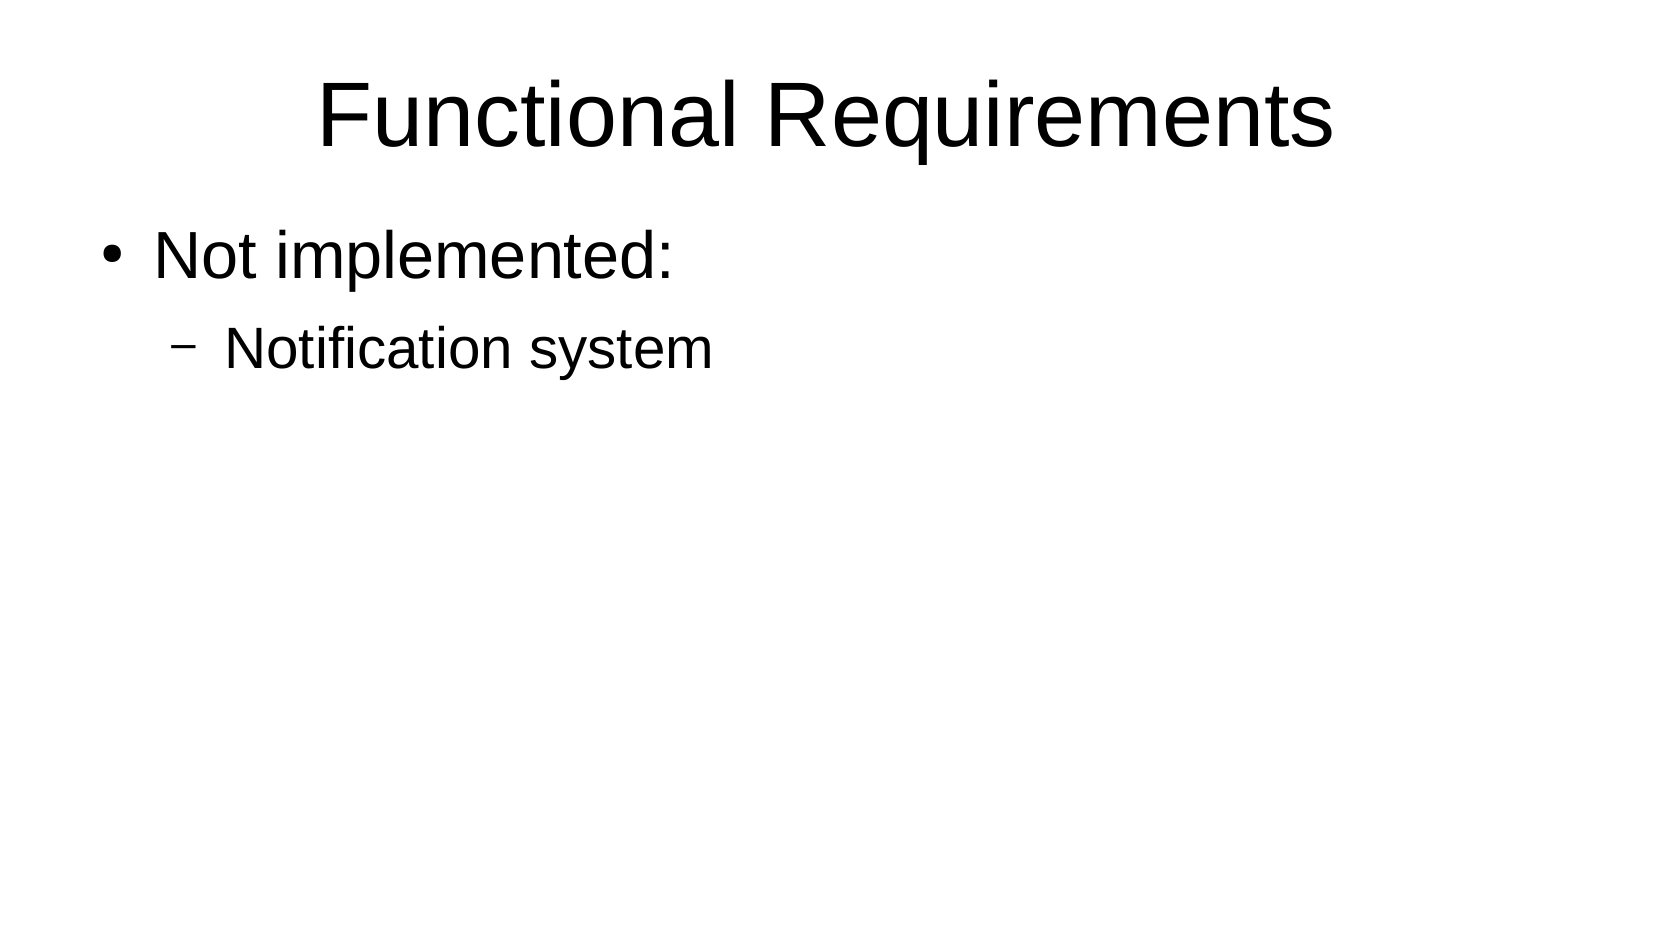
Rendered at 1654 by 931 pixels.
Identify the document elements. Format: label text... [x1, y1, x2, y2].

title Functional Requirements [82, 37, 1571, 193]
list Not implemented: Notification system [82, 217, 1571, 758]
